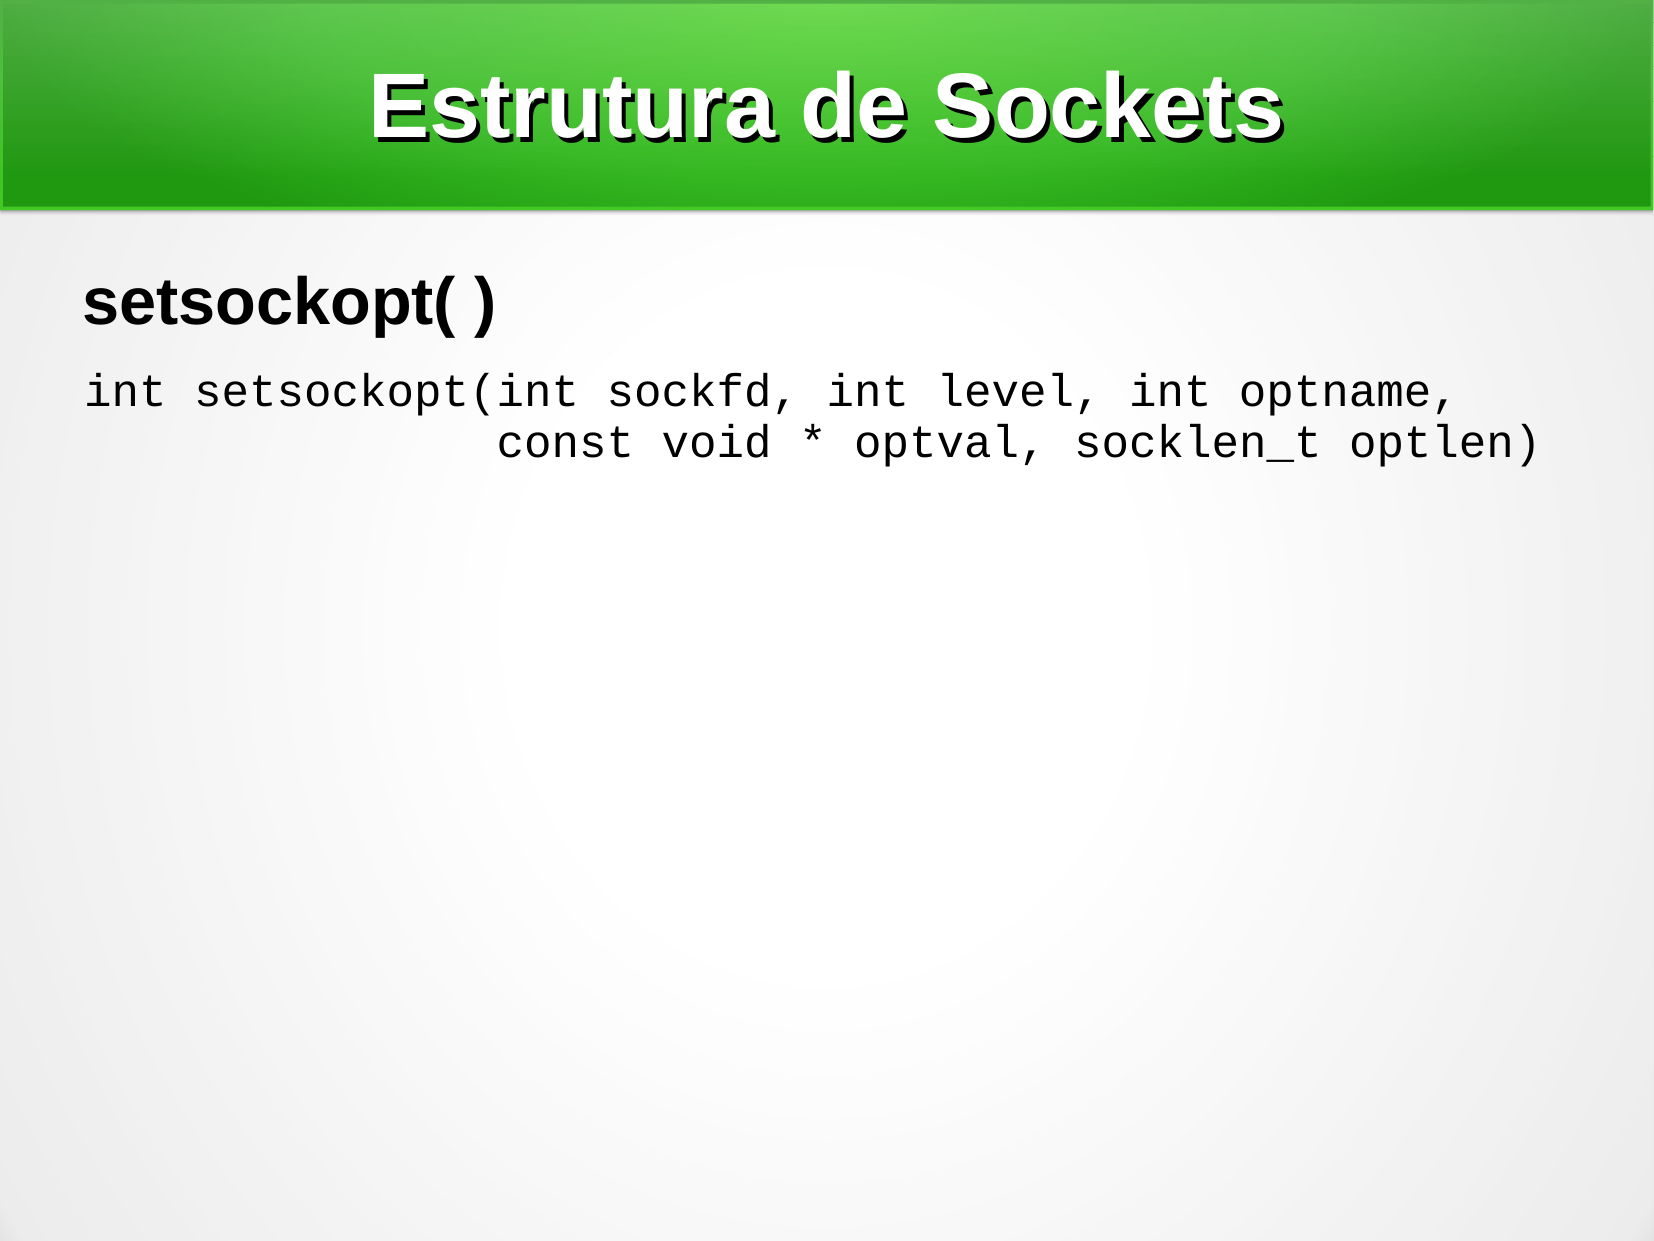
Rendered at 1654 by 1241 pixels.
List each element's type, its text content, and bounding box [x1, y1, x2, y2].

title Estrutura de Sockets [82, 35, 1571, 178]
list setsockopt( ) int setsockopt(int sockfd, int level, int optname, const void * optval, socklen_t optlen) [82, 263, 1571, 1171]
